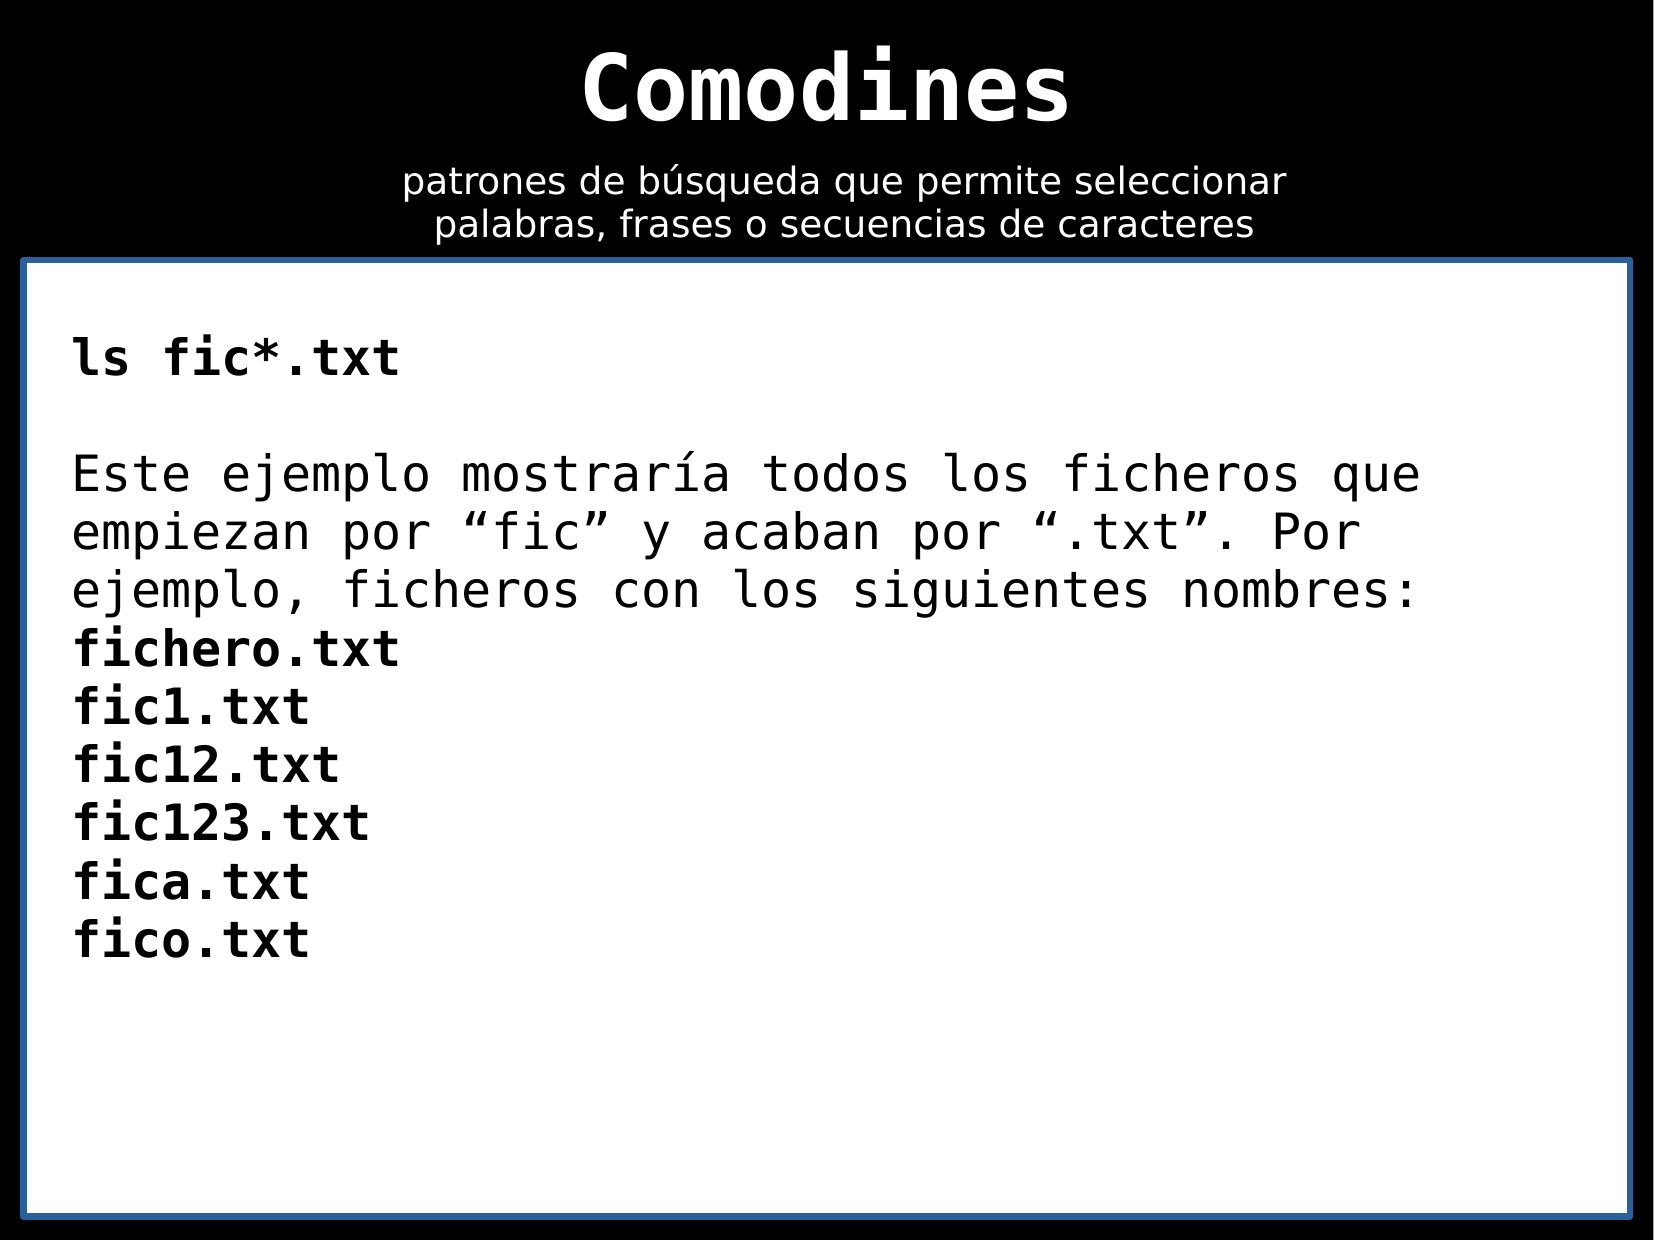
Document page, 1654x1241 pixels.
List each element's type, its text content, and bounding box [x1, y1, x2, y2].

title Comodines [82, 0, 1571, 178]
text_box patrones de búsqueda que permite seleccionar palabras, frases o secuencias de caracteres [318, 152, 1371, 254]
text_box ls fic*.txt Este ejemplo mostraría todos los ficheros que empiezan por “fic” y acaban por “.txt”. Por ejemplo, ficheros con los siguientes nombres: fichero.txt fic1.txt fic12.txt fic123.txt fica.txt fico.txt [23, 259, 1630, 1217]
